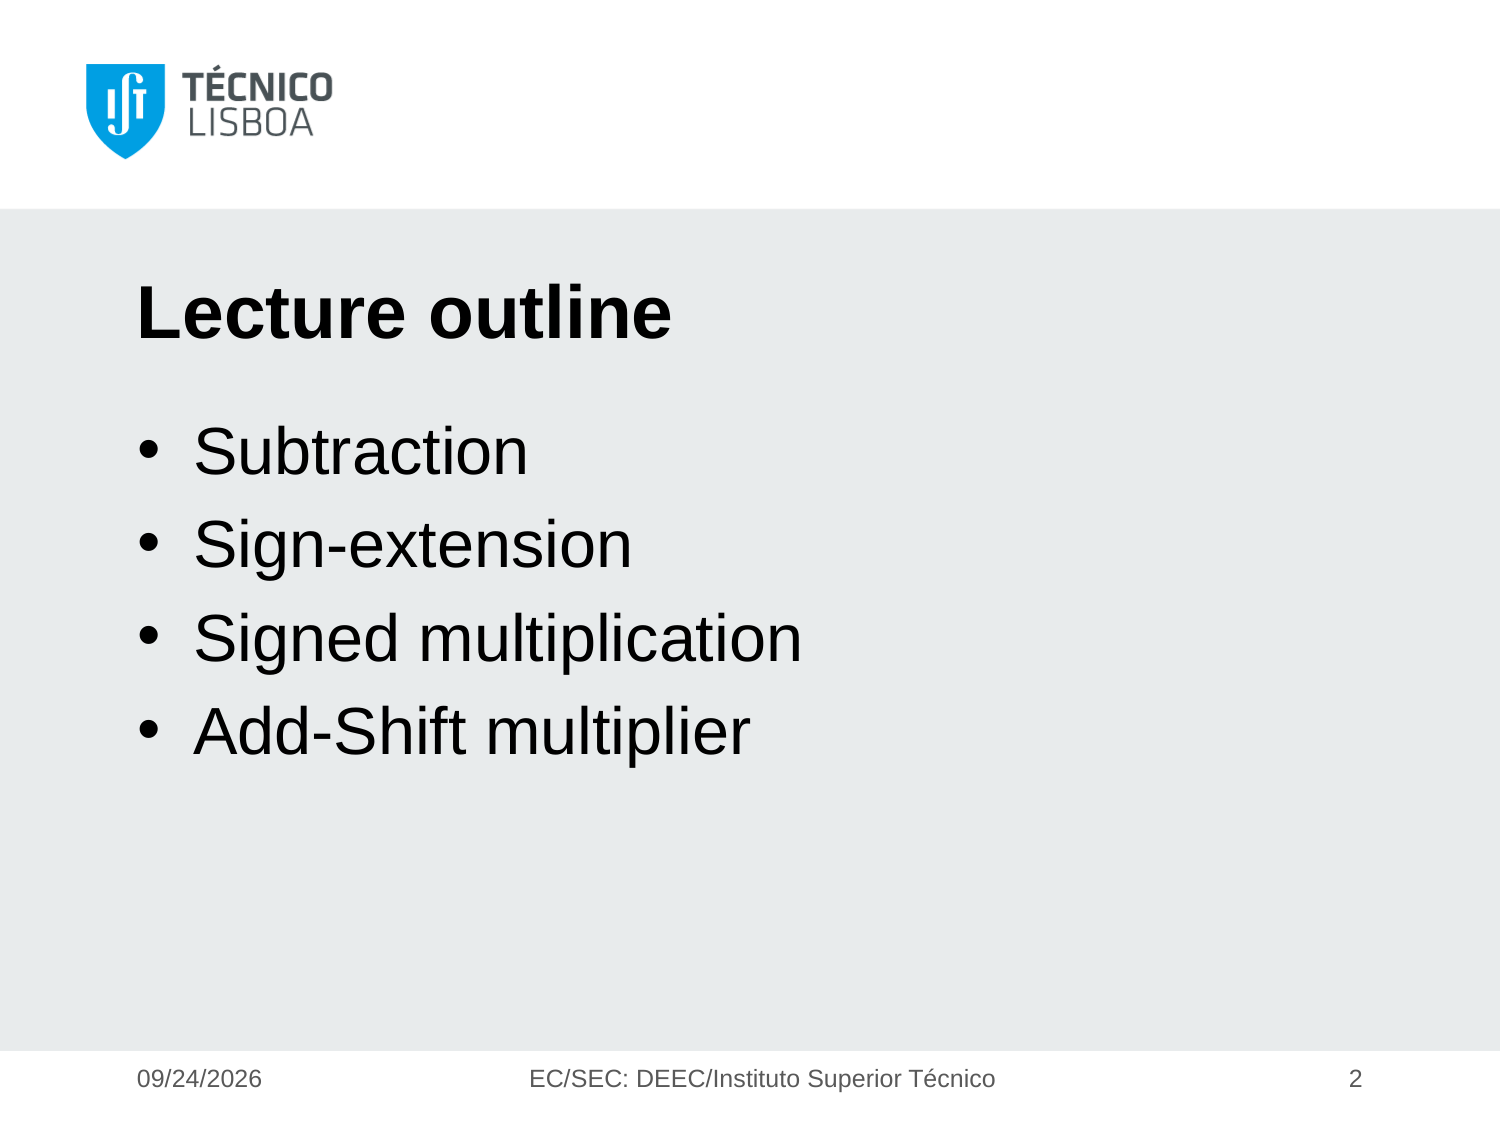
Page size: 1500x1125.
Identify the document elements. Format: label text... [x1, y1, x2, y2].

picture [0, 0, 1500, 1125]
footer EC/SEC: DEEC/Instituto Superior Técnico [512, 1052, 1021, 1103]
title Lecture outline [121, 237, 1378, 381]
slide_number <number> [1077, 1052, 1378, 1103]
list Subtraction Sign-extension Signed multiplication Add-Shift multiplier [121, 400, 1378, 1005]
slide_number 10/23/2018 [121, 1052, 425, 1103]
